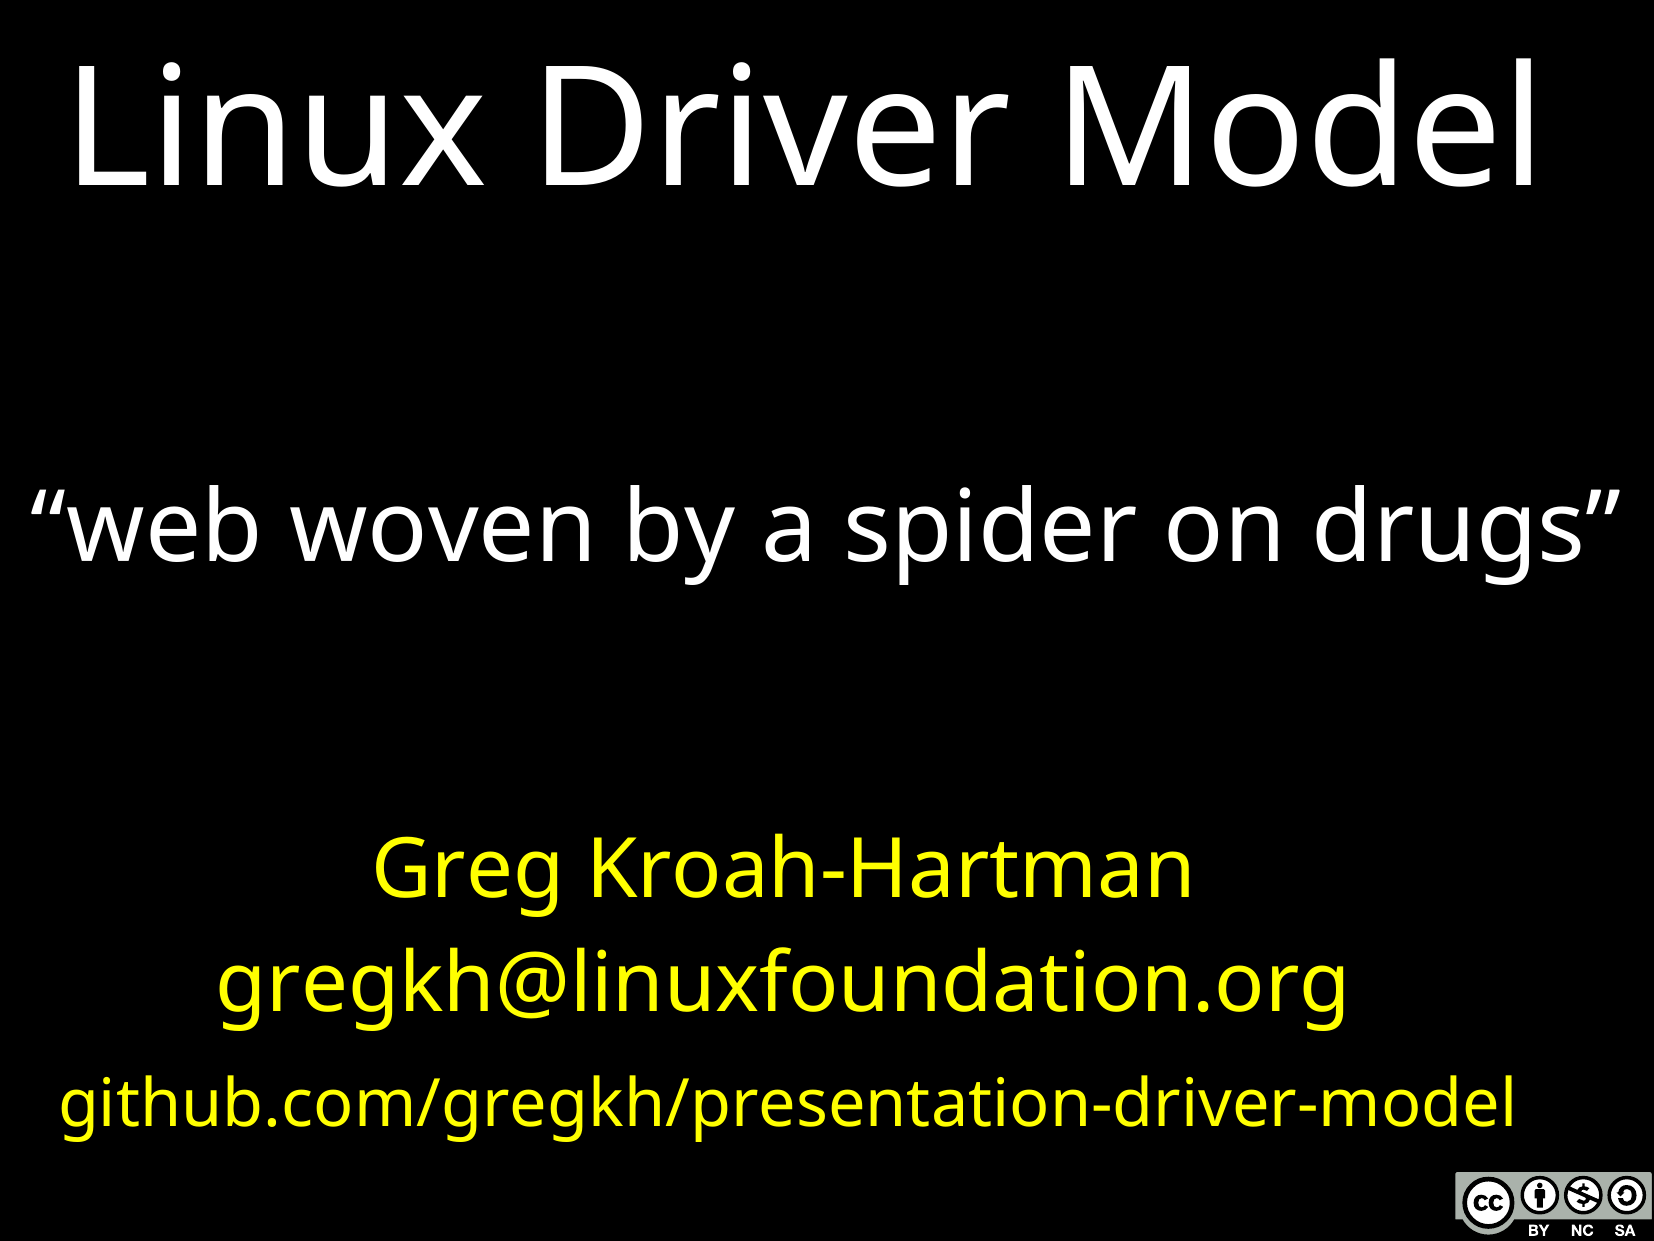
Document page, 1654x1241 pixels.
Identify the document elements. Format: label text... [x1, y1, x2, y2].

text_box github.com/gregkh/presentation-driver-model [43, 1047, 1611, 1224]
picture [1453, 1170, 1654, 1241]
text_box [0, 741, 1654, 1241]
text_box Linux Driver Model “web woven by a spider on drugs” [0, 0, 1654, 741]
text_box Greg Kroah-Hartman gregkh@linuxfoundation.org [200, 801, 1453, 1016]
